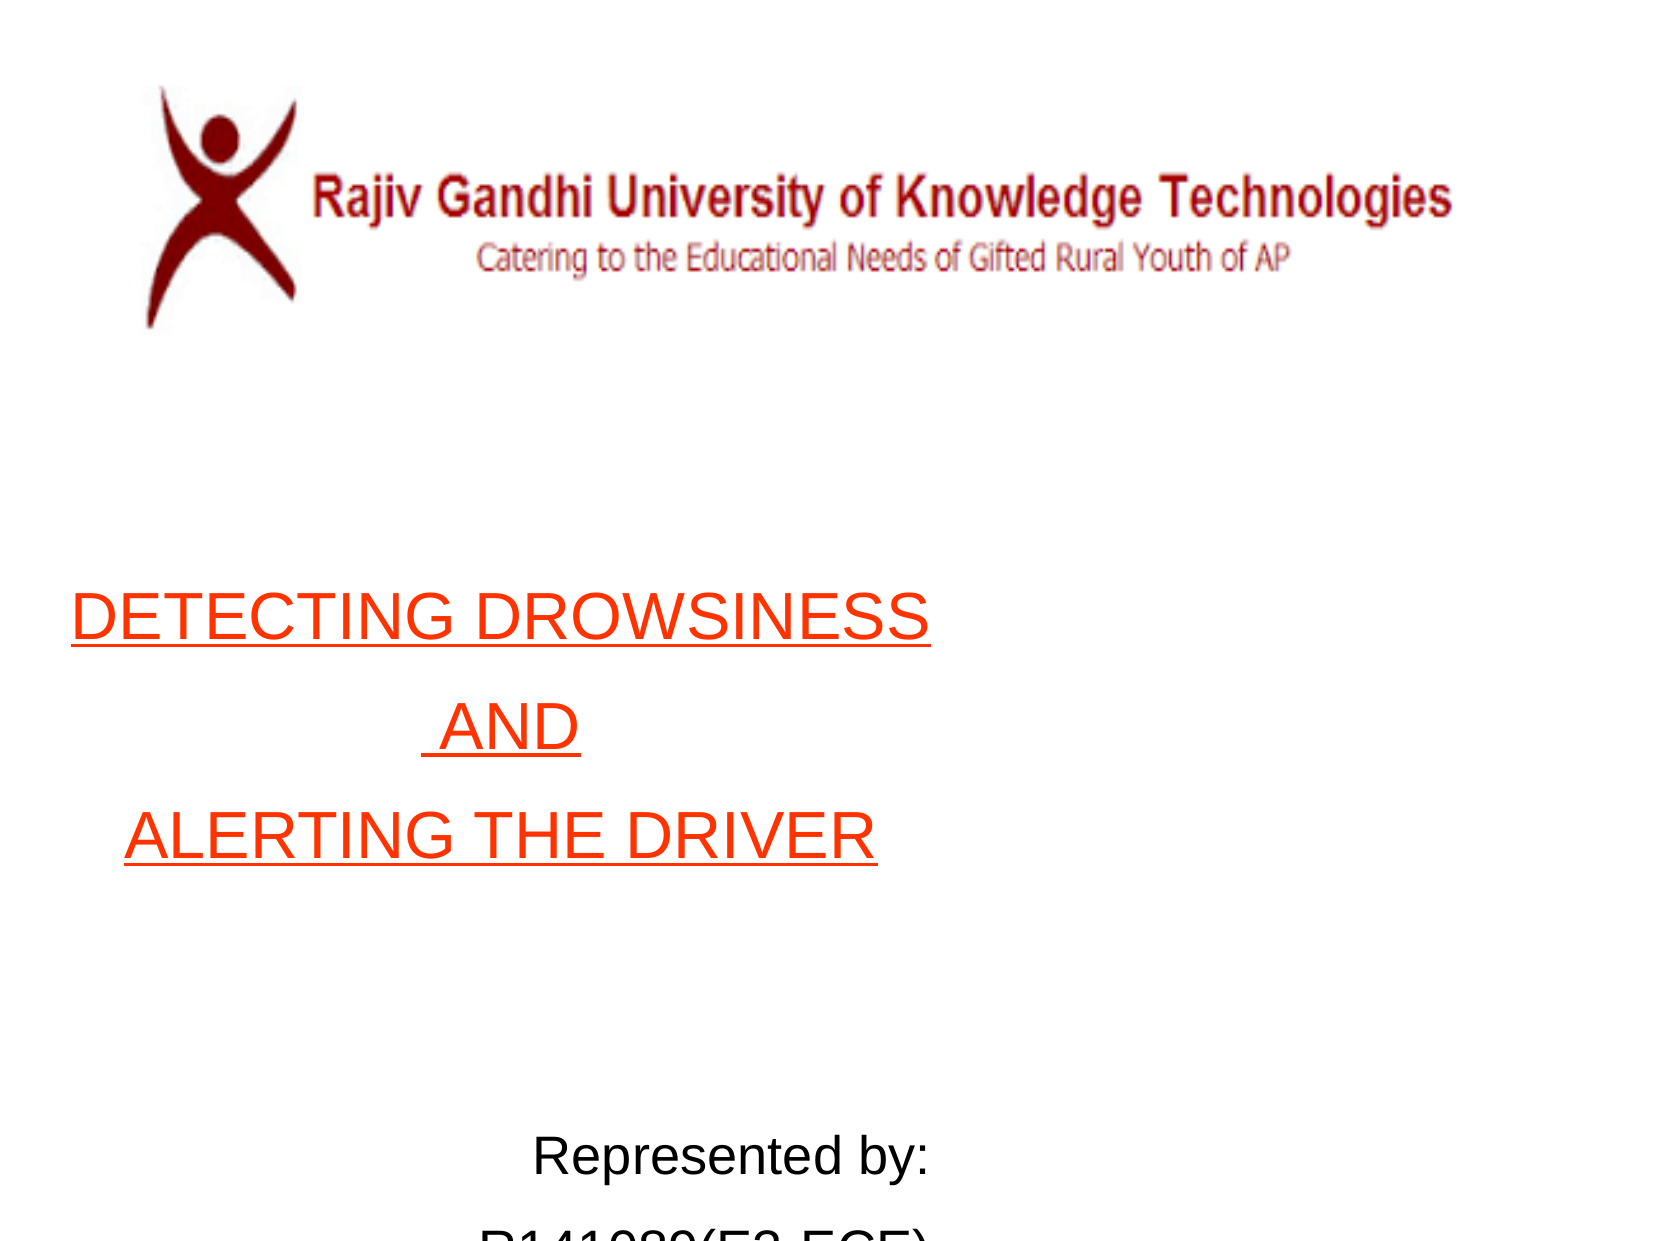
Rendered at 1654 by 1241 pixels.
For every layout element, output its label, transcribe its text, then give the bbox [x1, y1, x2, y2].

subtitle DETECTING DROWSINESS AND ALERTING THE DRIVER Represented by: R141089(E3-ECE) Under guidence of: Mr.J.RajaSekhar [70, 354, 1549, 993]
picture [129, 49, 1465, 354]
